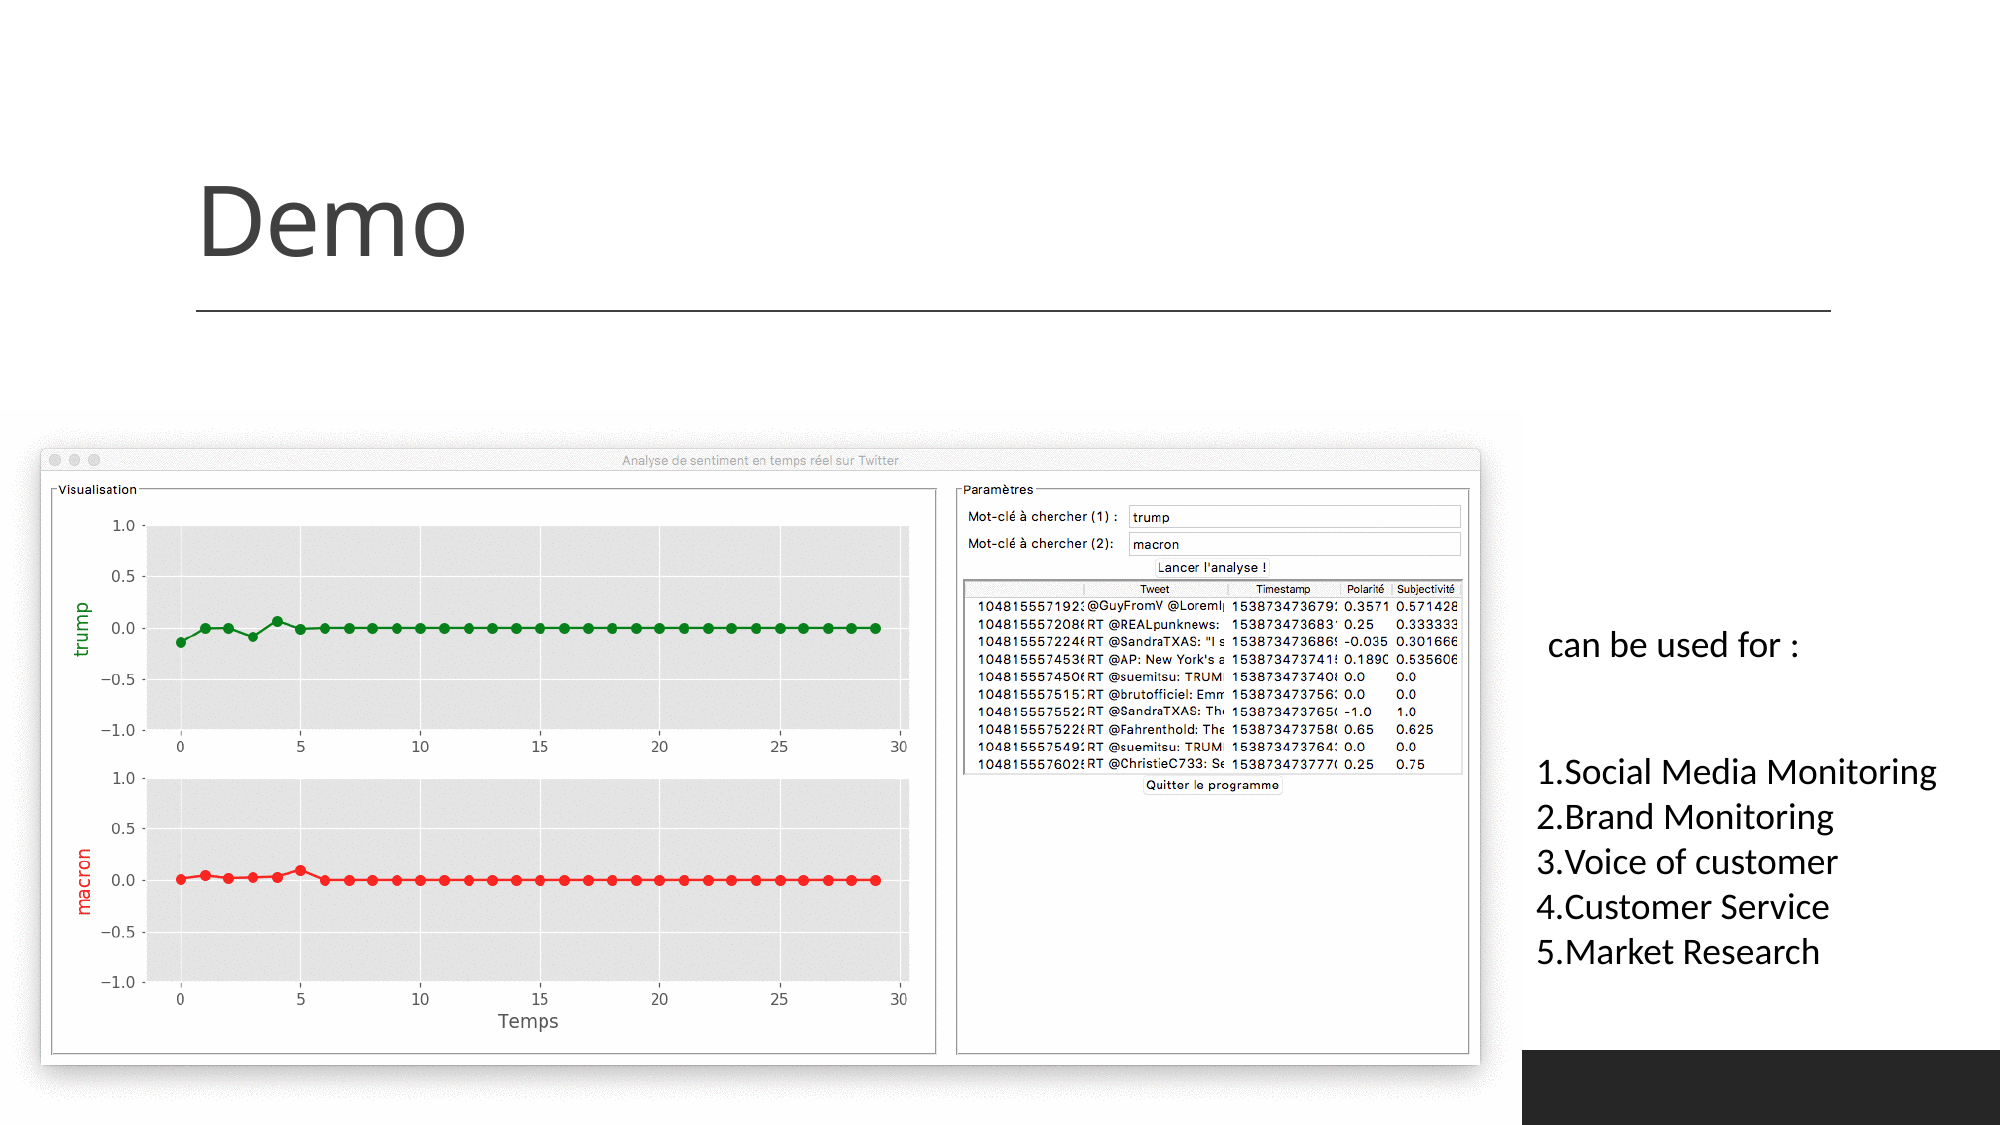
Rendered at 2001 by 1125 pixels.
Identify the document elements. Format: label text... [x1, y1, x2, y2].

picture [0, 412, 1522, 1125]
title Demo [180, 47, 1831, 286]
text_box Social Media Monitoring Brand Monitoring Voice of customer Customer Service Market Research [1522, 740, 2000, 980]
text_box can be used for : [1532, 612, 1952, 674]
